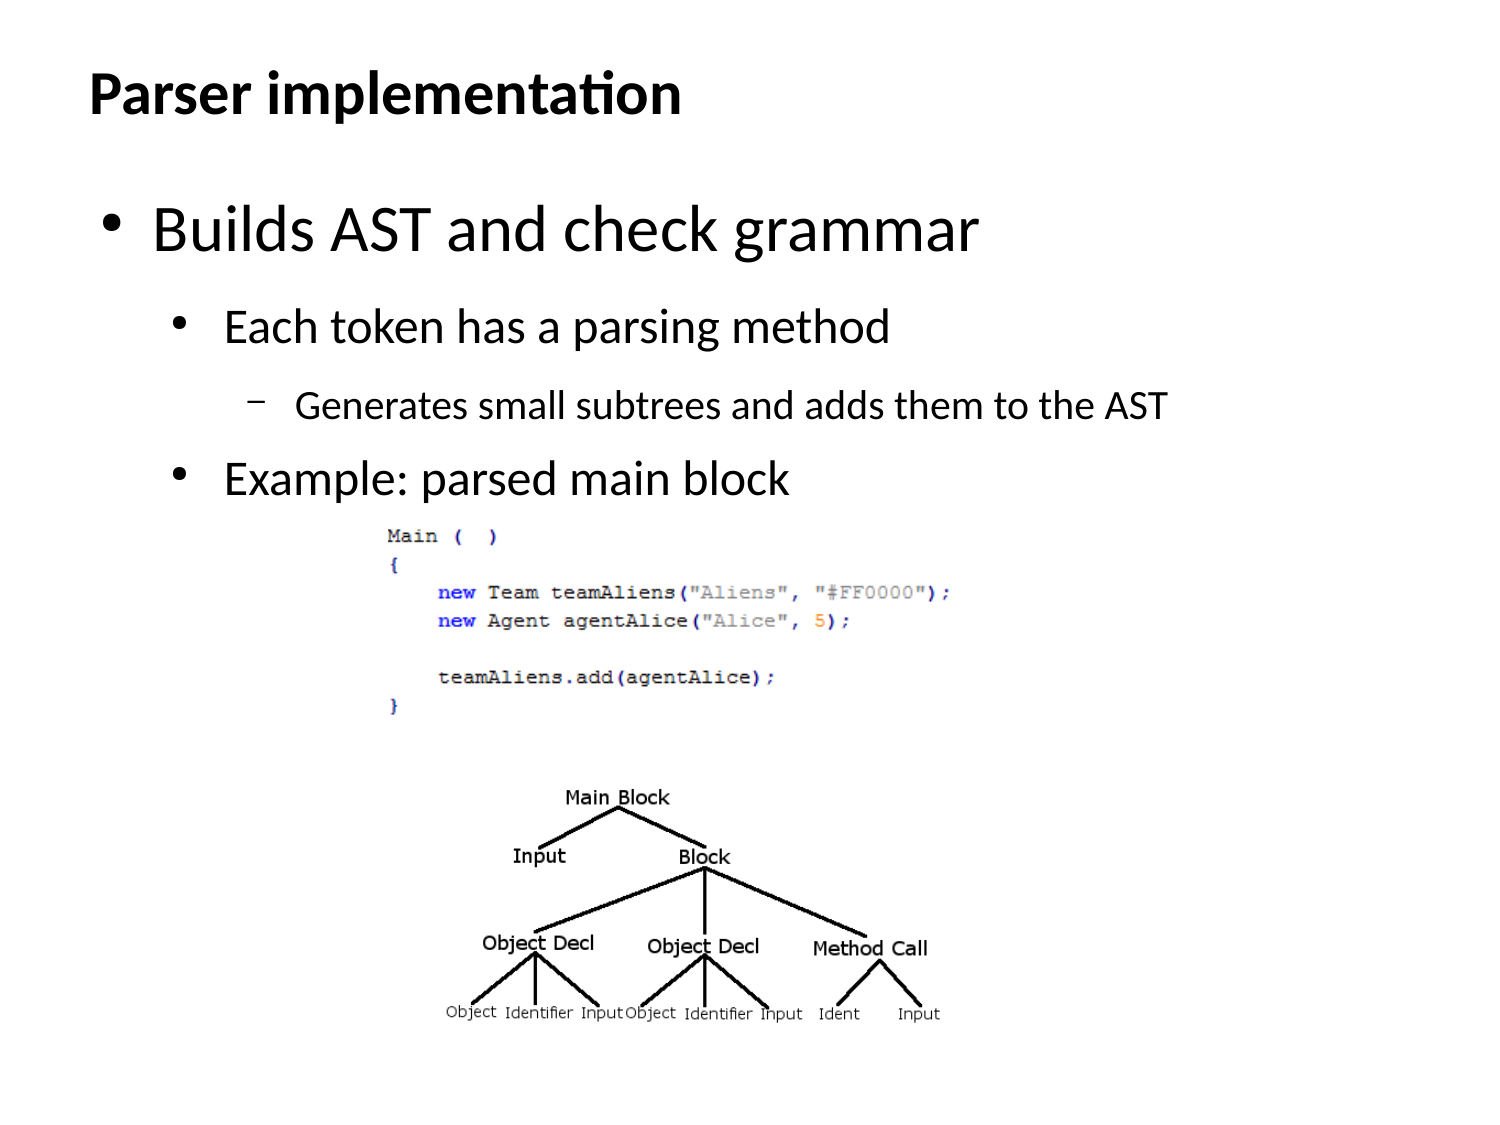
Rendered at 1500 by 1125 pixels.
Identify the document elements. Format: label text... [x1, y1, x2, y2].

picture [427, 767, 975, 1047]
list Builds AST and check grammar Each token has a parsing method Generates small subtrees and adds them to the AST Example: parsed main block [67, 177, 1418, 920]
picture [388, 525, 955, 718]
title Parser implementation [75, 45, 1425, 233]
